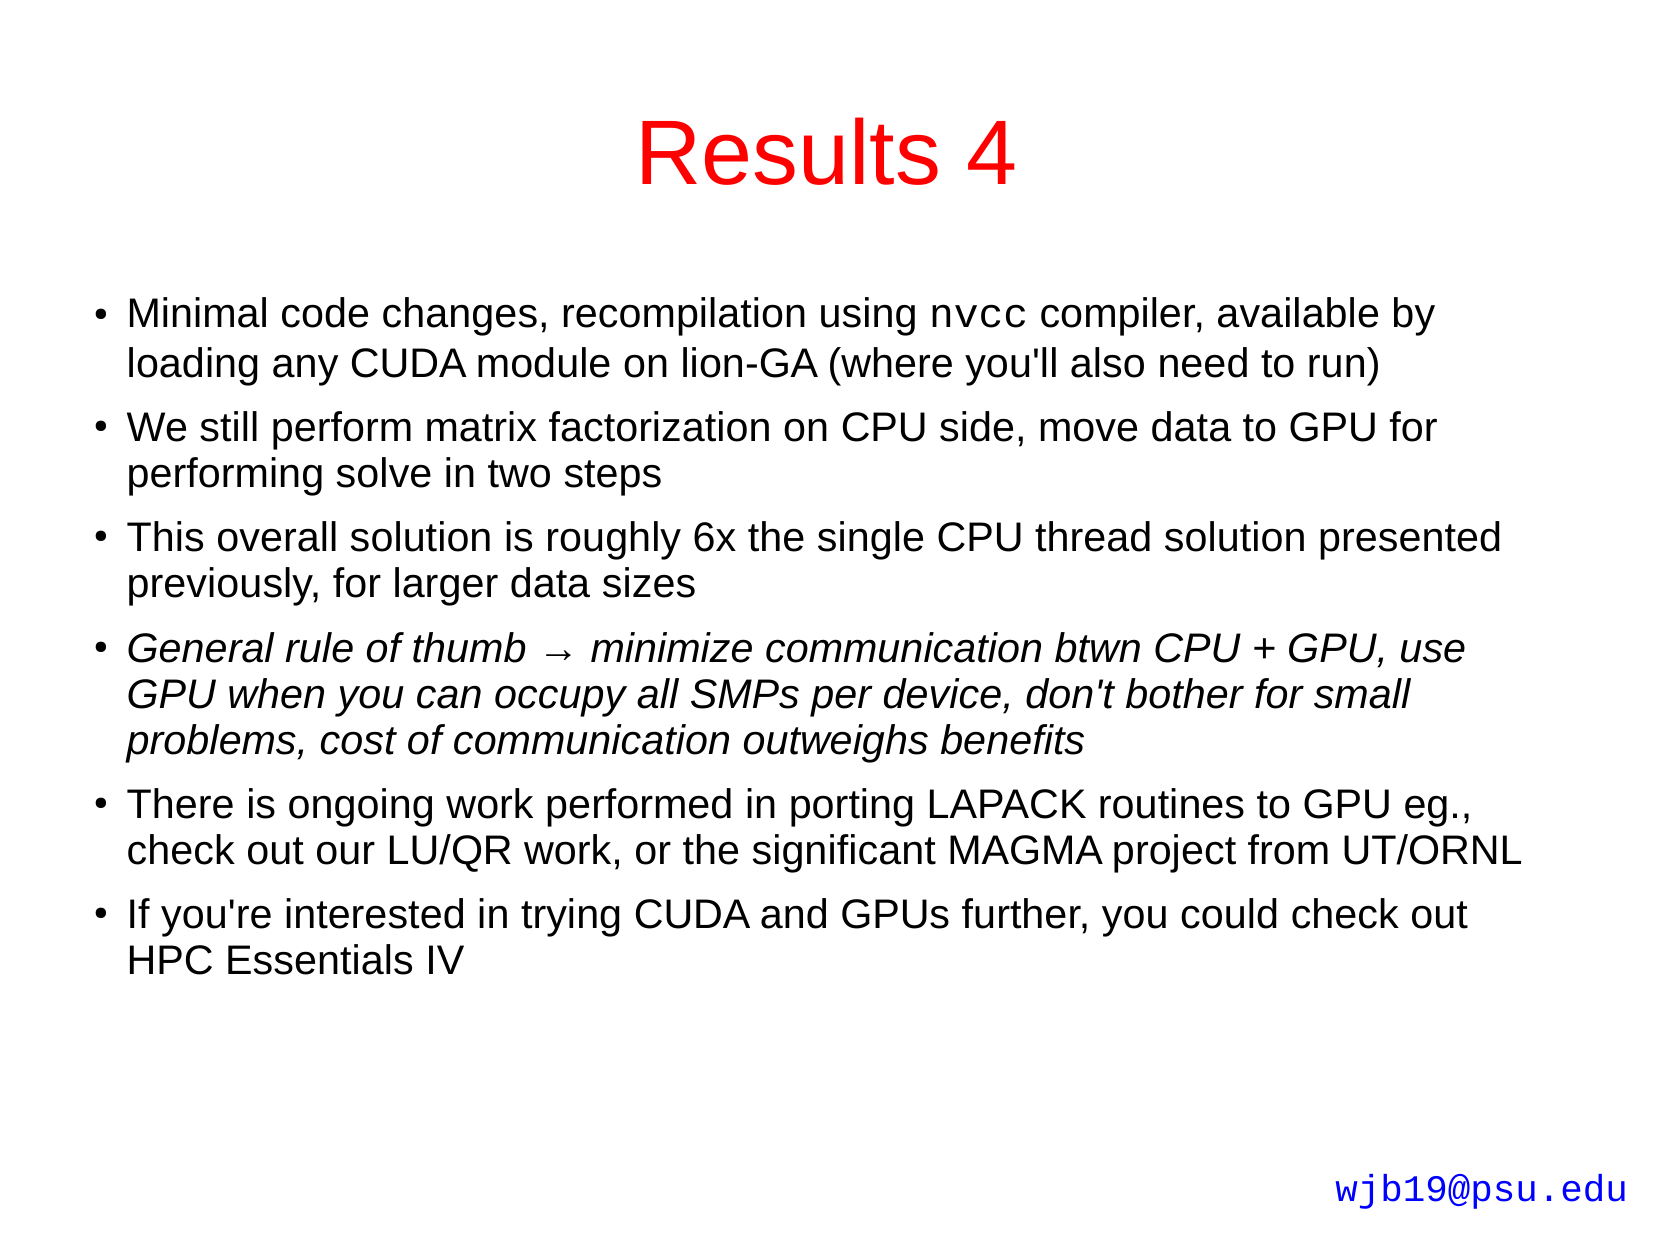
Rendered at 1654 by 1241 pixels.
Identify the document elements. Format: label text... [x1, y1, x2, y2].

text_box wjb19@psu.edu [1320, 1162, 1643, 1220]
title Results 4 [82, 49, 1571, 257]
list Minimal code changes, recompilation using nvcc compiler, available by loading any CUDA module on lion-GA (where you'll also need to run) We still perform matrix factorization on CPU side, move data to GPU for performing solve in two steps This overall solution is roughly 6x the single CPU thread solution presented previously, for larger data sizes General rule of thumb → minimize communication btwn CPU + GPU, use GPU when you can occupy all SMPs per device, don't bother for small problems, cost of communication outweighs benefits There is ongoing work performed in porting LAPACK routines to GPU eg., check out our LU/QR work, or the significant MAGMA project from UT/ORNL If you're interested in trying CUDA and GPUs further, you could check out HPC Essentials IV [82, 290, 1538, 1010]
